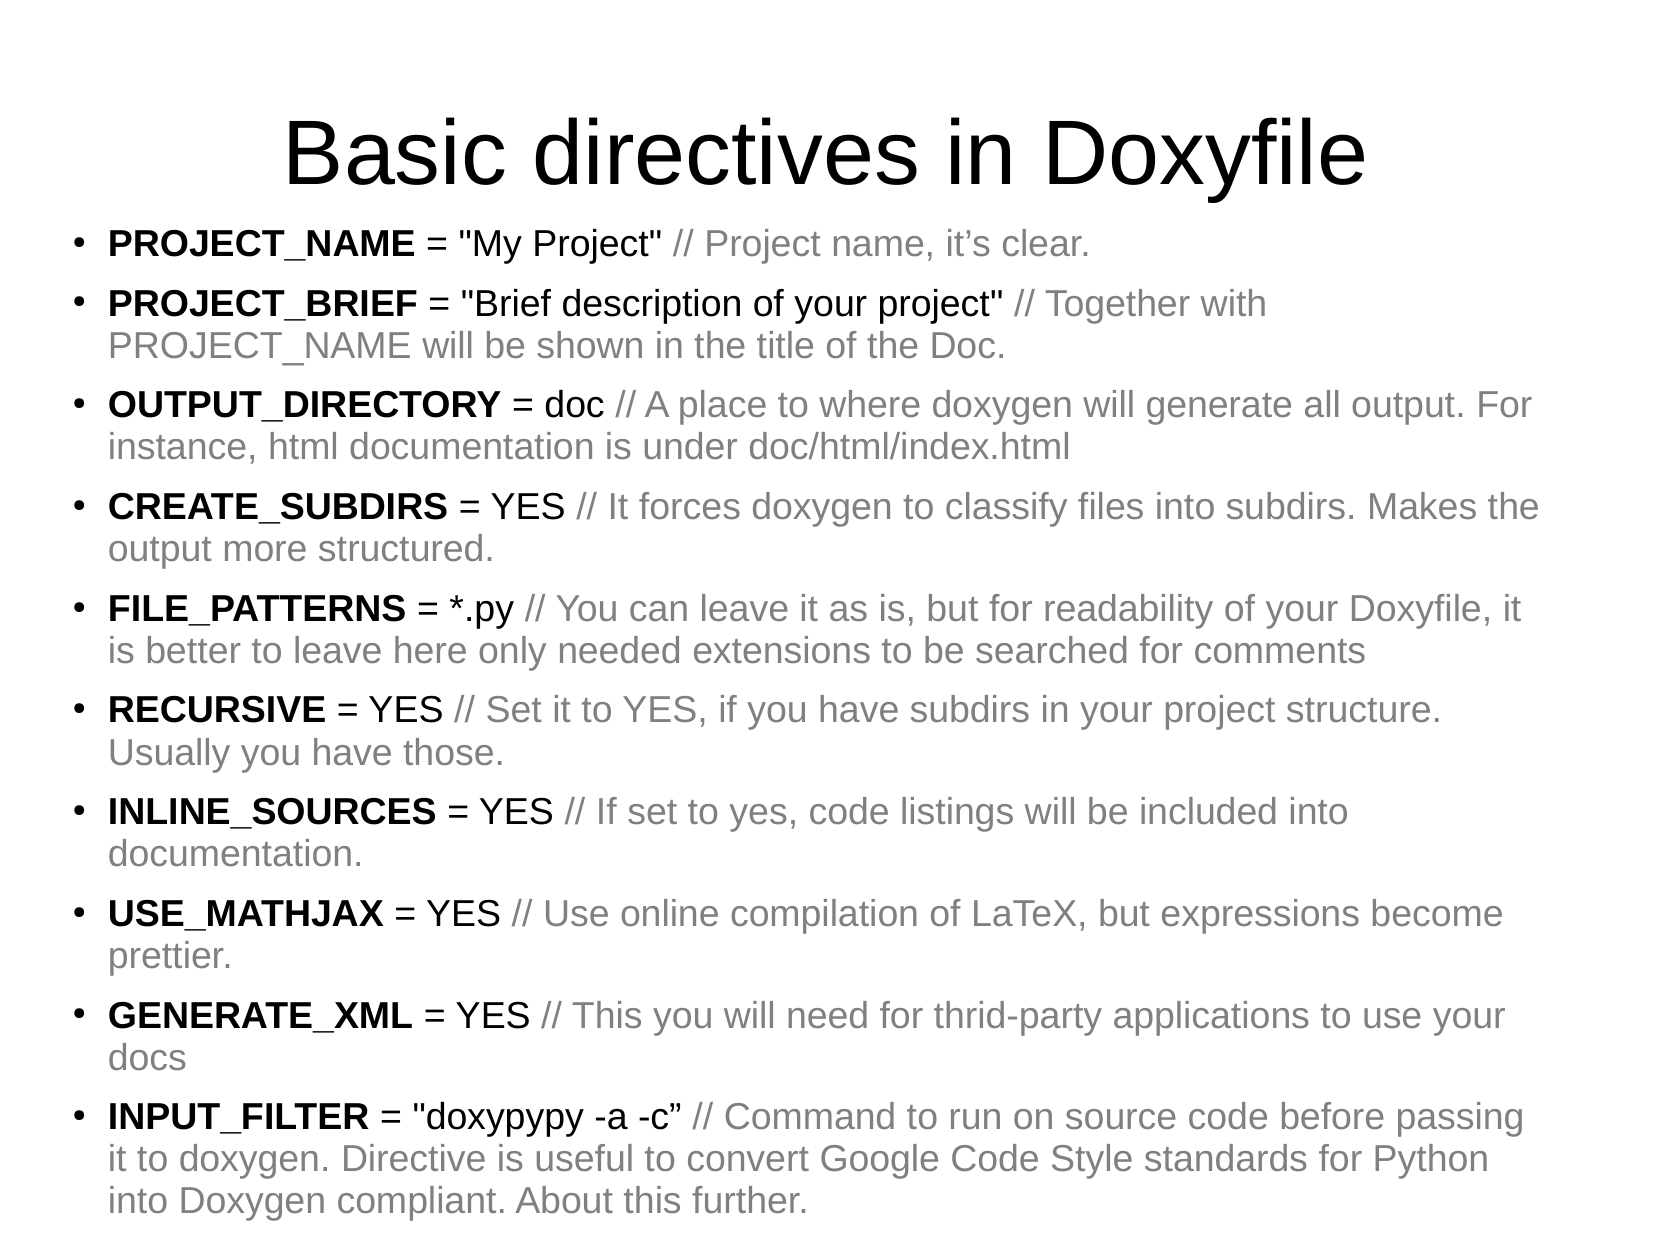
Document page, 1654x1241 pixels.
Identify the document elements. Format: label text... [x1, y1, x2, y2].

text_box PROJECT_NAME = "My Project" // Project name, it’s clear. PROJECT_BRIEF = "Brief description of your project" // Together with PROJECT_NAME will be shown in the title of the Doc. OUTPUT_DIRECTORY = doc // A place to where doxygen will generate all output. For instance, html documentation is under doc/html/index.html CREATE_SUBDIRS = YES // It forces doxygen to classify files into subdirs. Makes the output more structured. FILE_PATTERNS = *.py // You can leave it as is, but for readability of your Doxyfile, it is better to leave here only needed extensions to be searched for comments RECURSIVE = YES // Set it to YES, if you have subdirs in your project structure. Usually you have those. INLINE_SOURCES = YES // If set to yes, code listings will be included into documentation. USE_MATHJAX = YES // Use online compilation of LaTeX, but expressions become prettier. GENERATE_XML = YES // This you will need for thrid-party applications to use your docs INPUT_FILTER = "doxypypy -a -c” // Command to run on source code before passing it to doxygen. Directive is useful to convert Google Code Style standards for Python into Doxygen compliant. About this further. [57, 215, 1558, 1230]
title Basic directives in Doxyfile [82, 49, 1571, 257]
